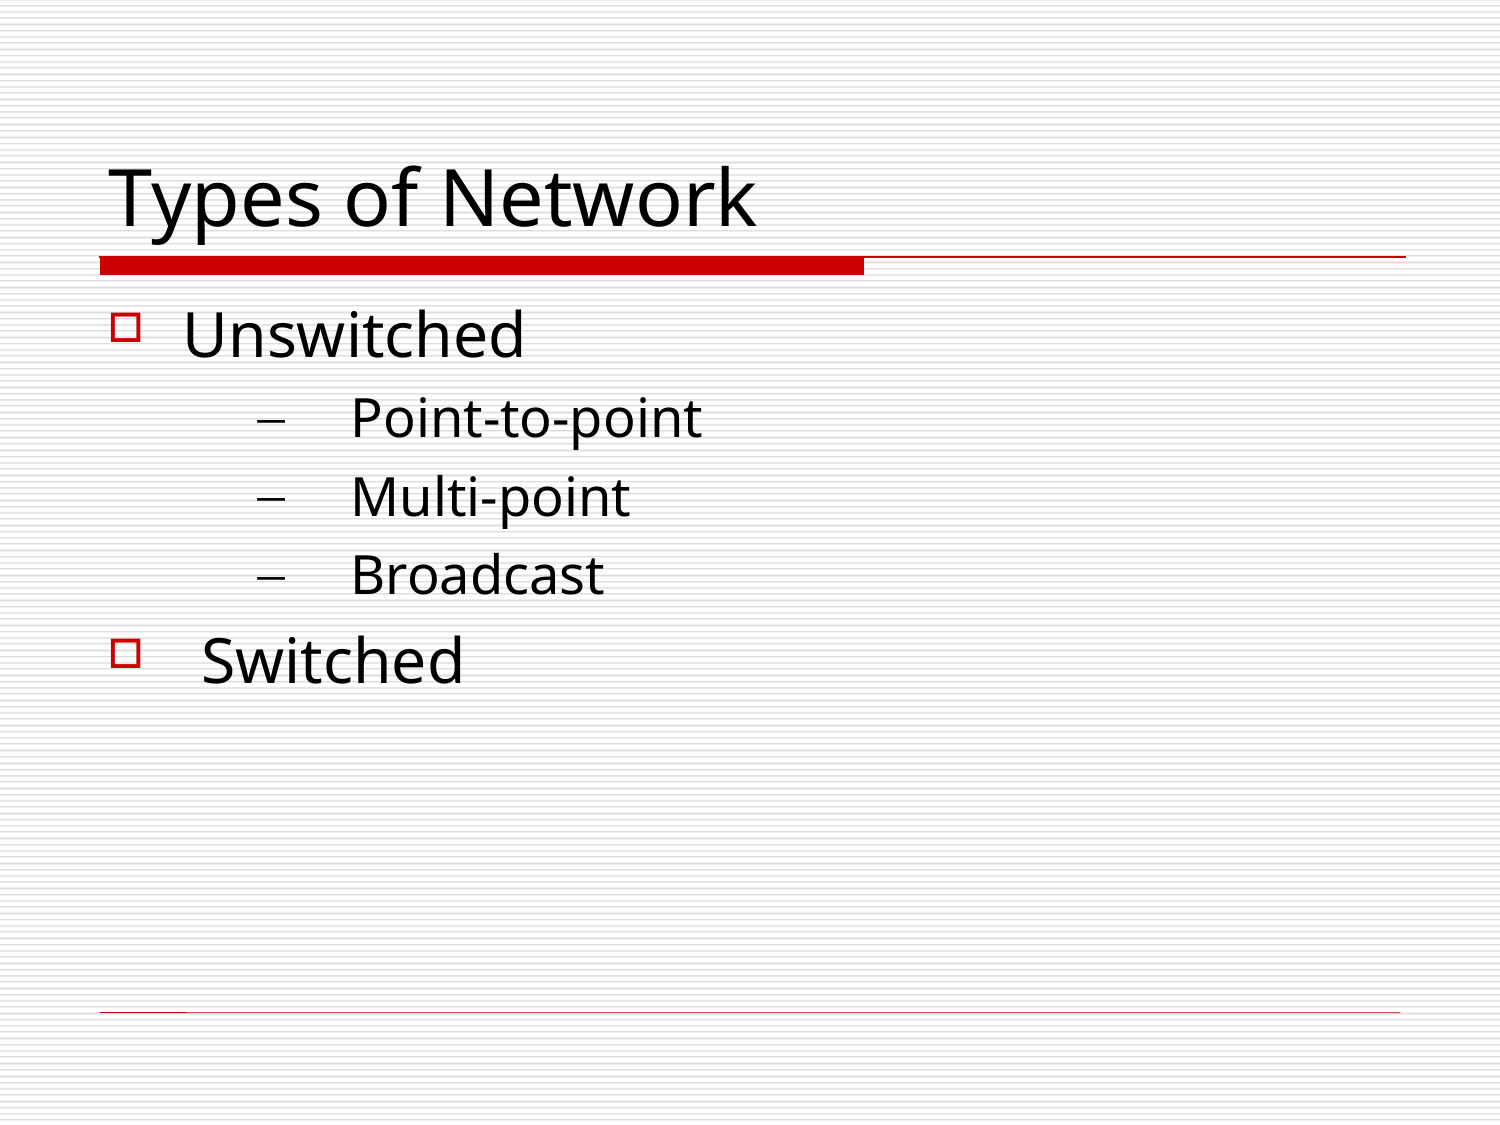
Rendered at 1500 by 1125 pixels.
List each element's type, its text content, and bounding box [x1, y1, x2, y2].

list Unswitched Point-to-point Multi-point Broadcast Switched [92, 287, 1406, 988]
title Types of Network [94, 50, 1407, 250]
picture [0, 0, 1500, 1125]
